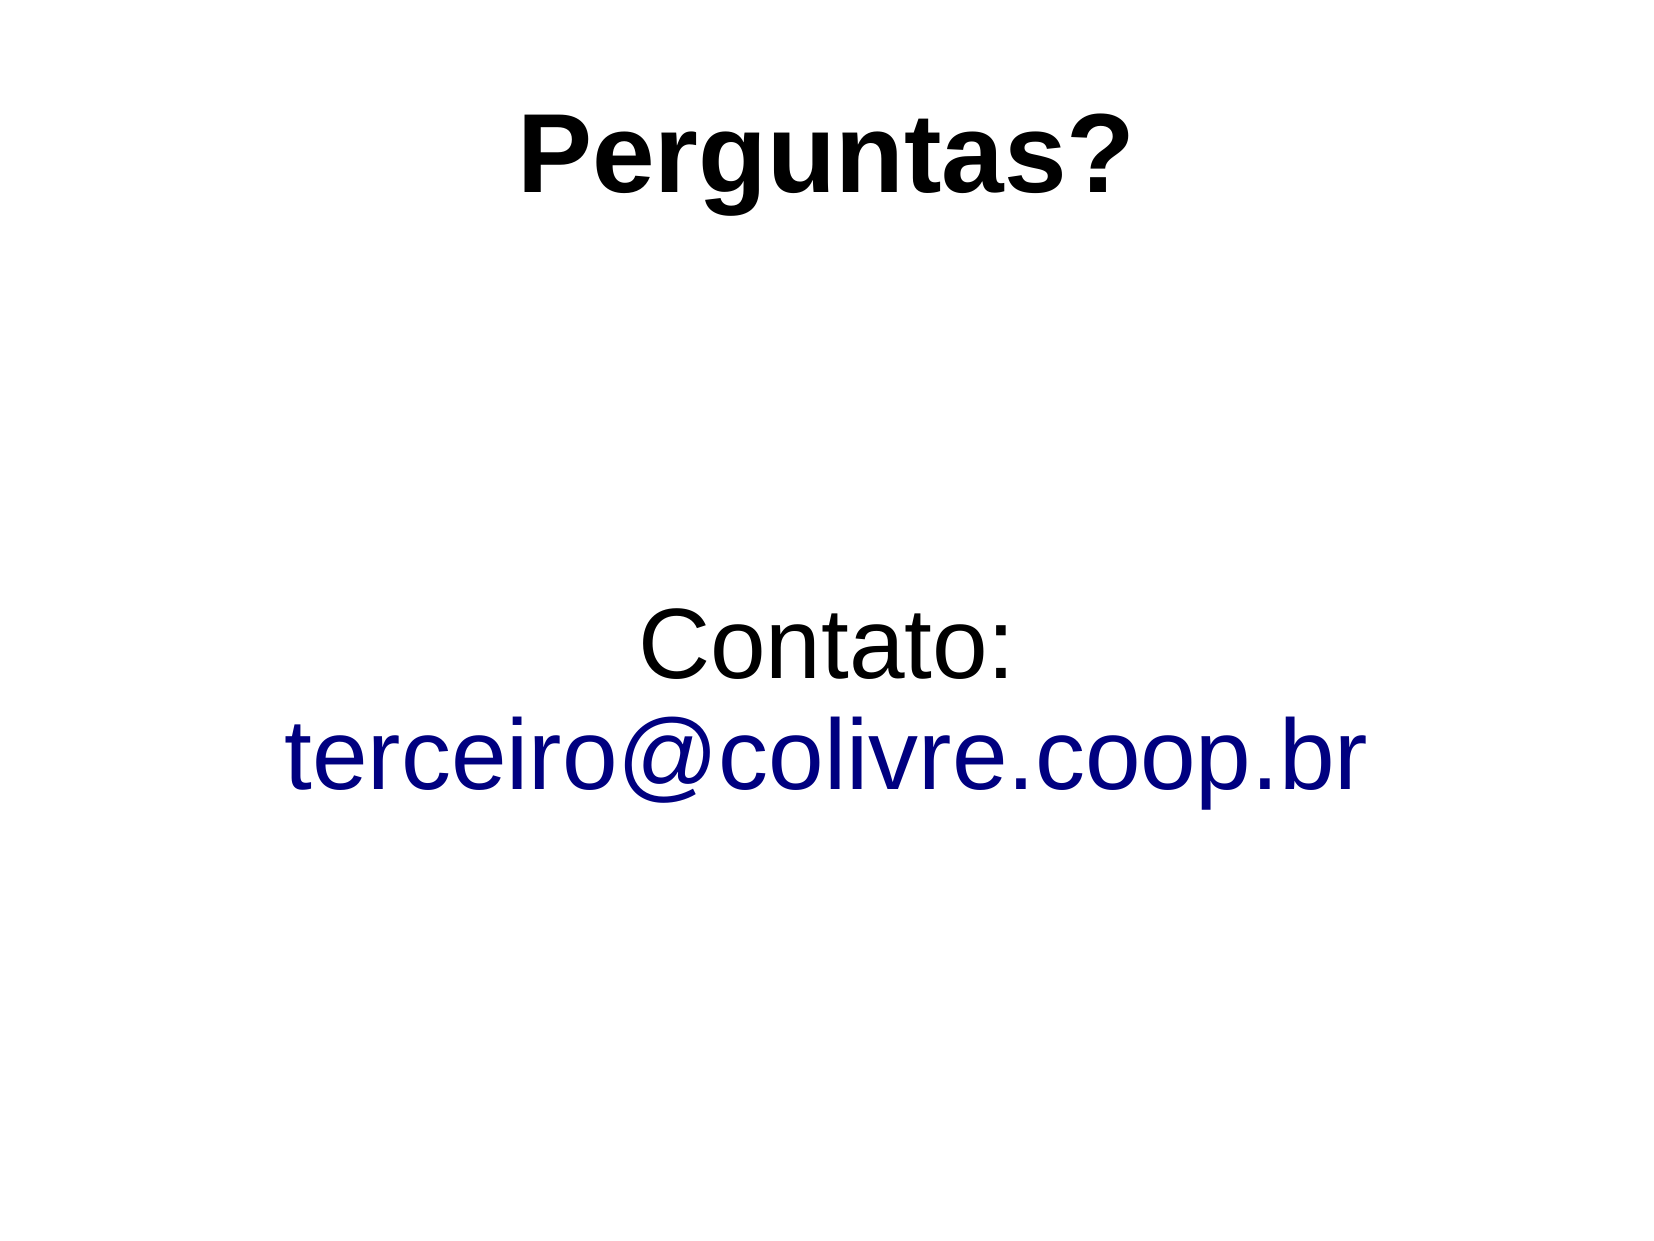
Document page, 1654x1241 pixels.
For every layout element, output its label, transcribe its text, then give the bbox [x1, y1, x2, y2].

subtitle Contato: terceiro@colivre.coop.br [82, 297, 1571, 1102]
title Perguntas? [82, 49, 1571, 257]
